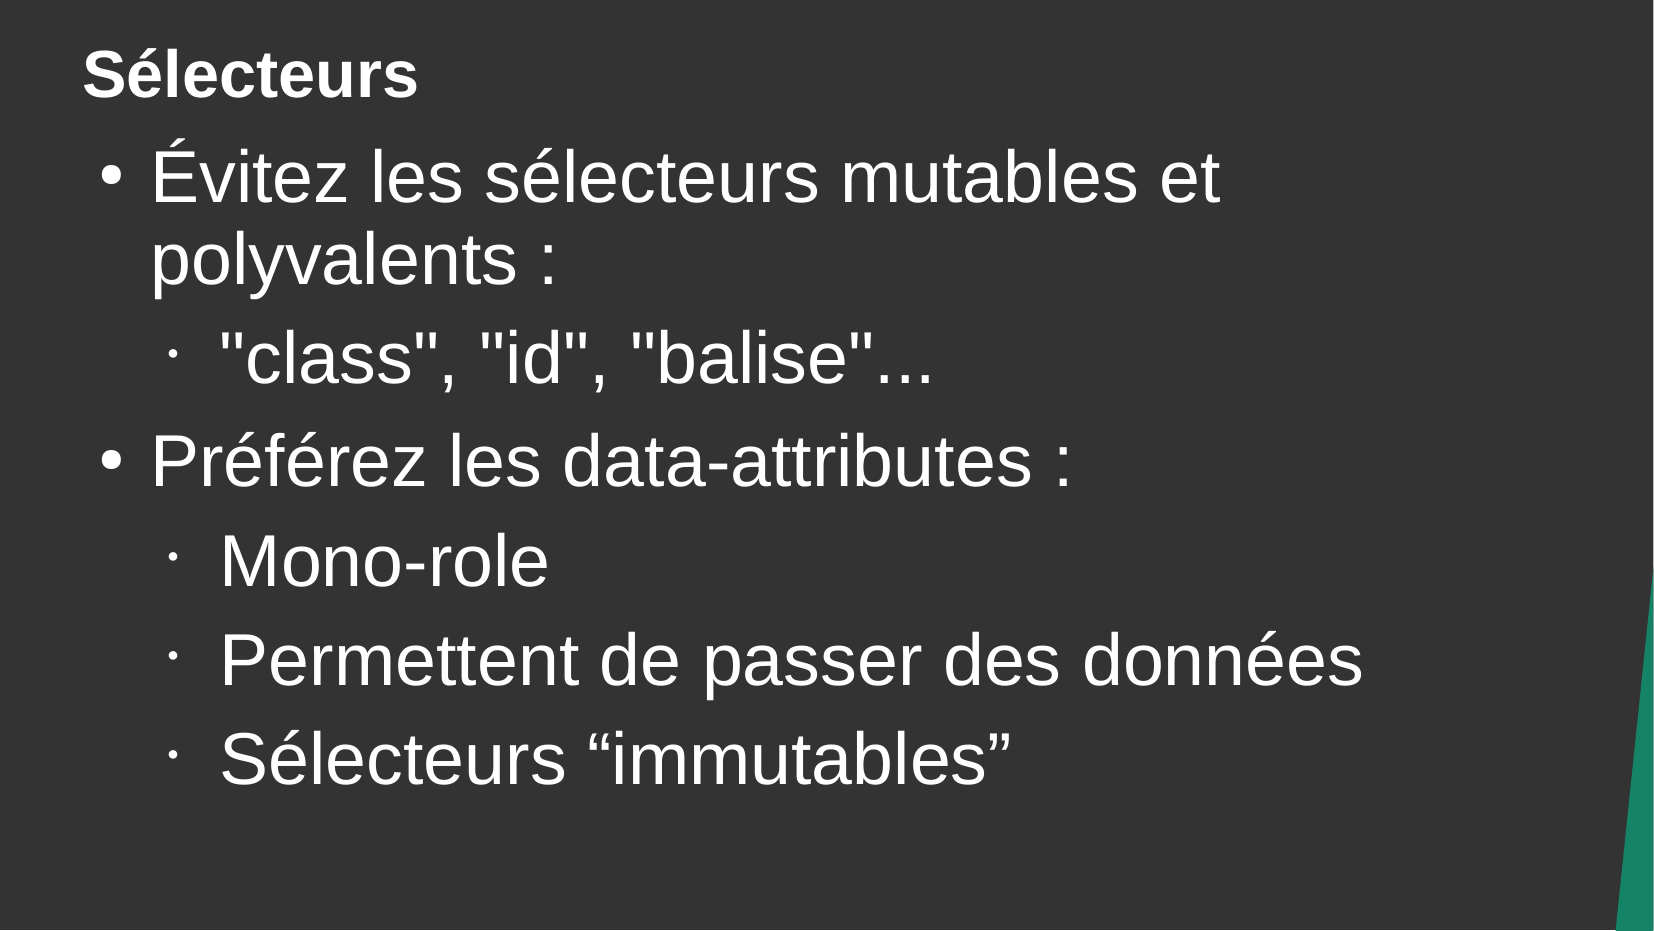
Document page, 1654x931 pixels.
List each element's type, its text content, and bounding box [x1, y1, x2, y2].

text_box [1615, 561, 1654, 931]
title Sélecteurs [82, 37, 799, 114]
list Évitez les sélecteurs mutables et polyvalents : "class", "id", "balise"... Préférez les data-attributes : Mono-role Permettent de passer des données Sélecteurs “immutables” [80, 135, 1583, 804]
